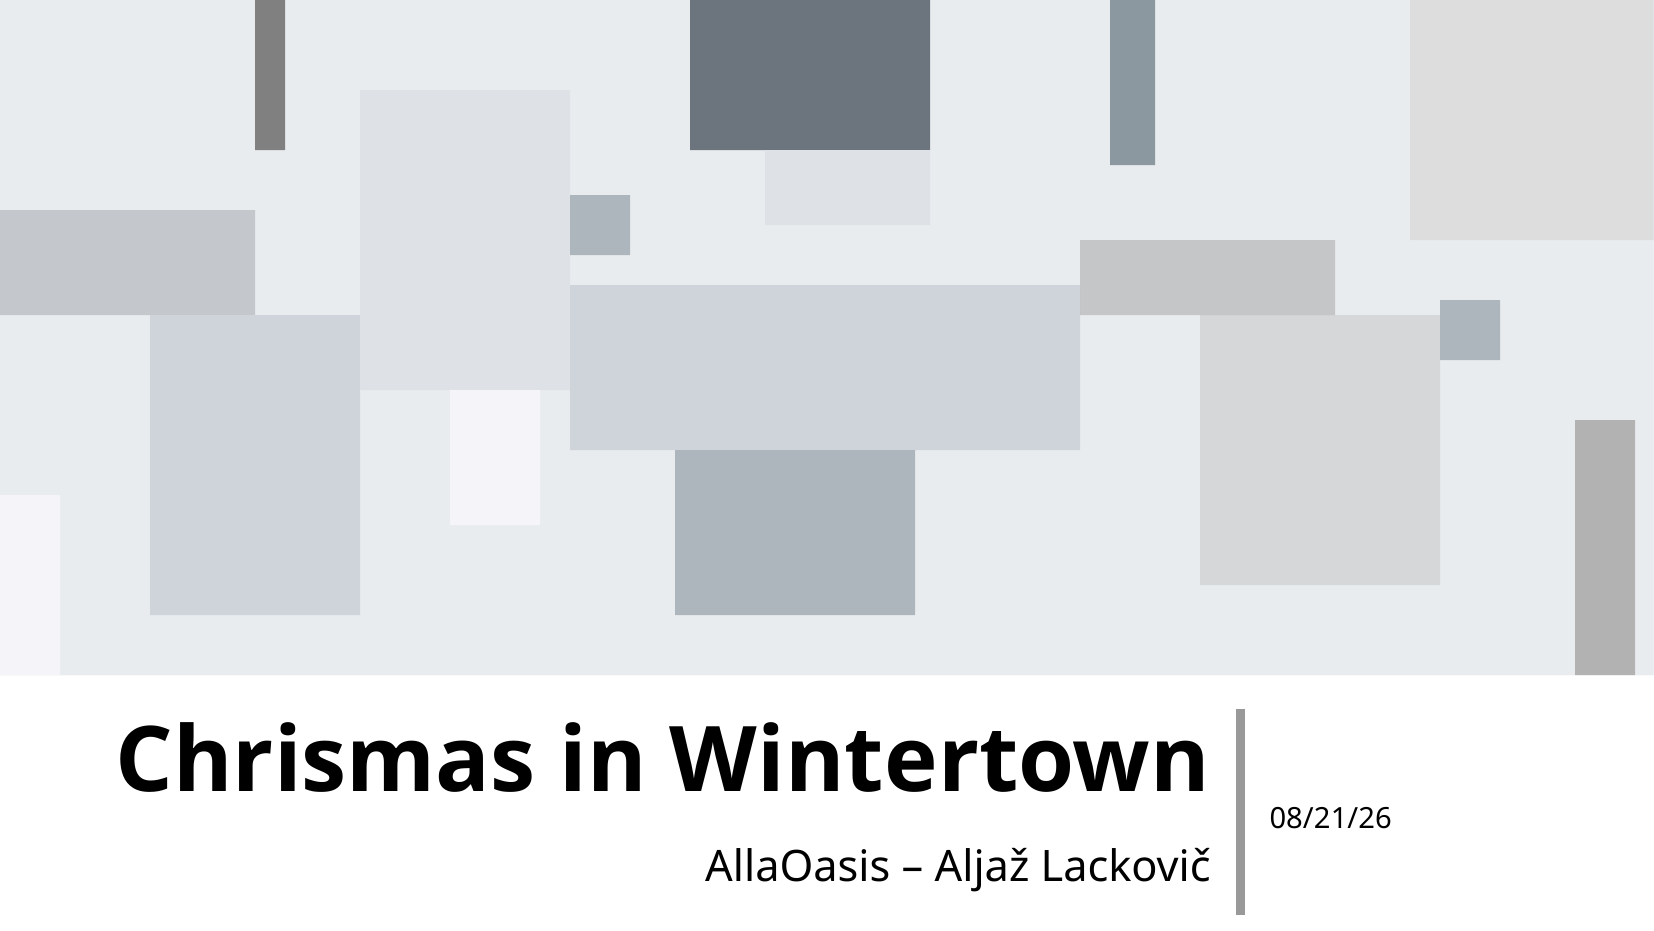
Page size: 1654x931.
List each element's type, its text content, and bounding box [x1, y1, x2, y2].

subtitle AllaOasis – Aljaž Lackovič [59, 835, 1211, 895]
title Chrismas in Wintertown [59, 694, 1211, 819]
